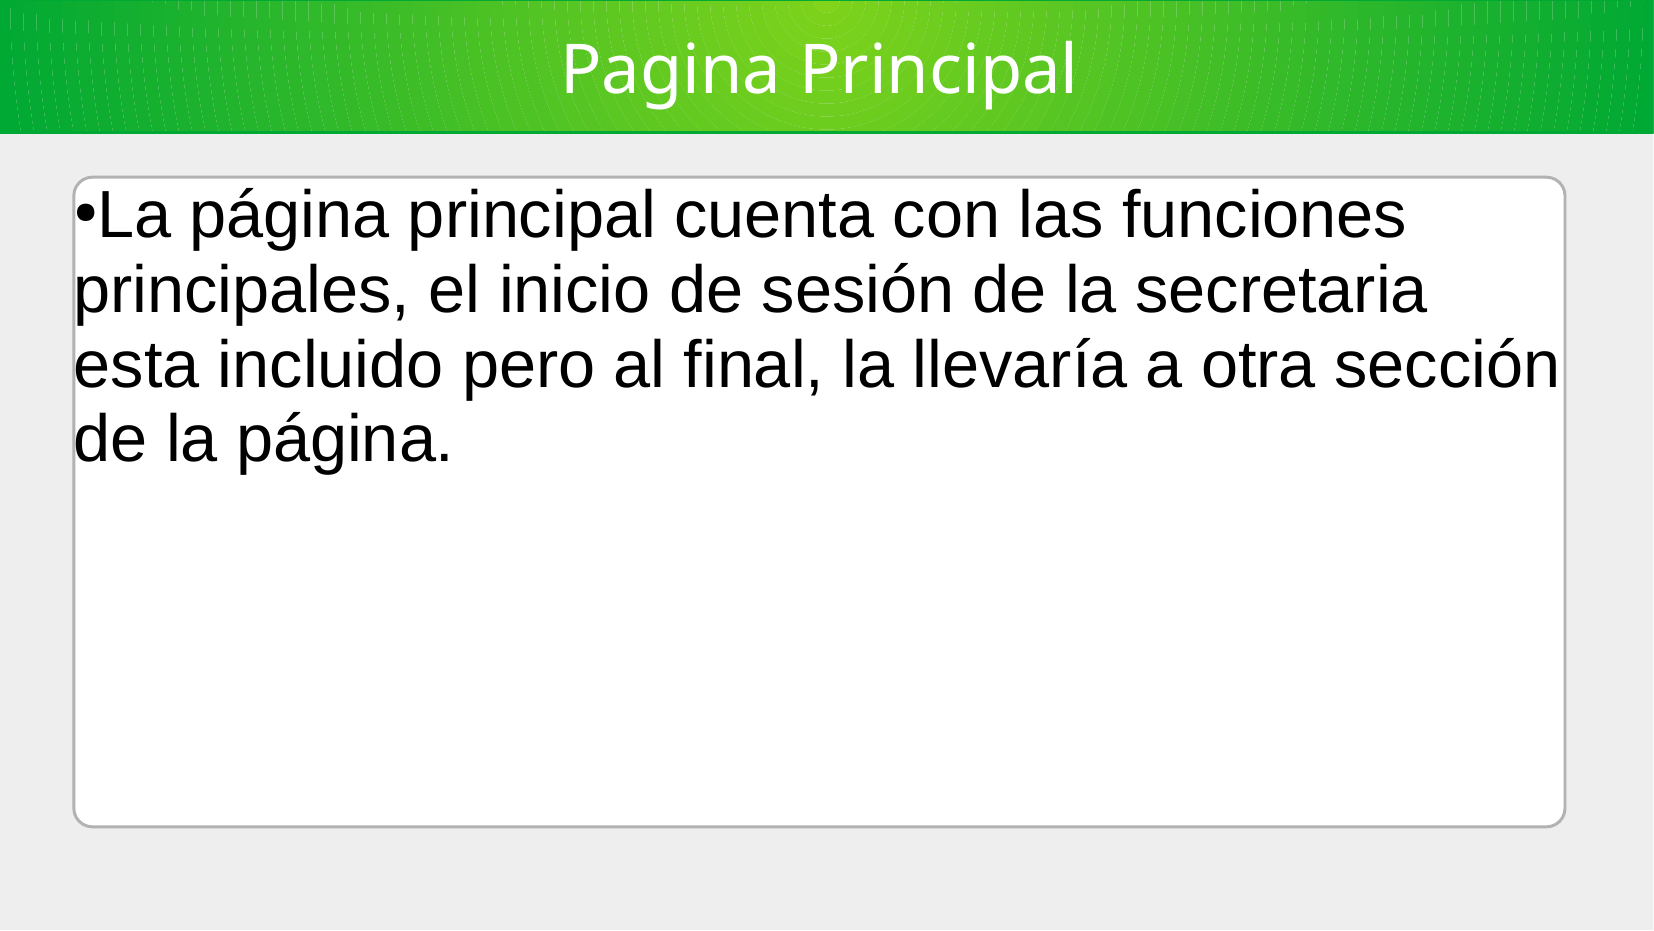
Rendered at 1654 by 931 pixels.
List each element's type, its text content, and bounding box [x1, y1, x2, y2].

title Pagina Principal [73, 14, 1565, 119]
subtitle La página principal cuenta con las funciones principales, el inicio de sesión de la secretaria esta incluido pero al final, la llevaría a otra sección de la página. [73, 177, 1565, 827]
